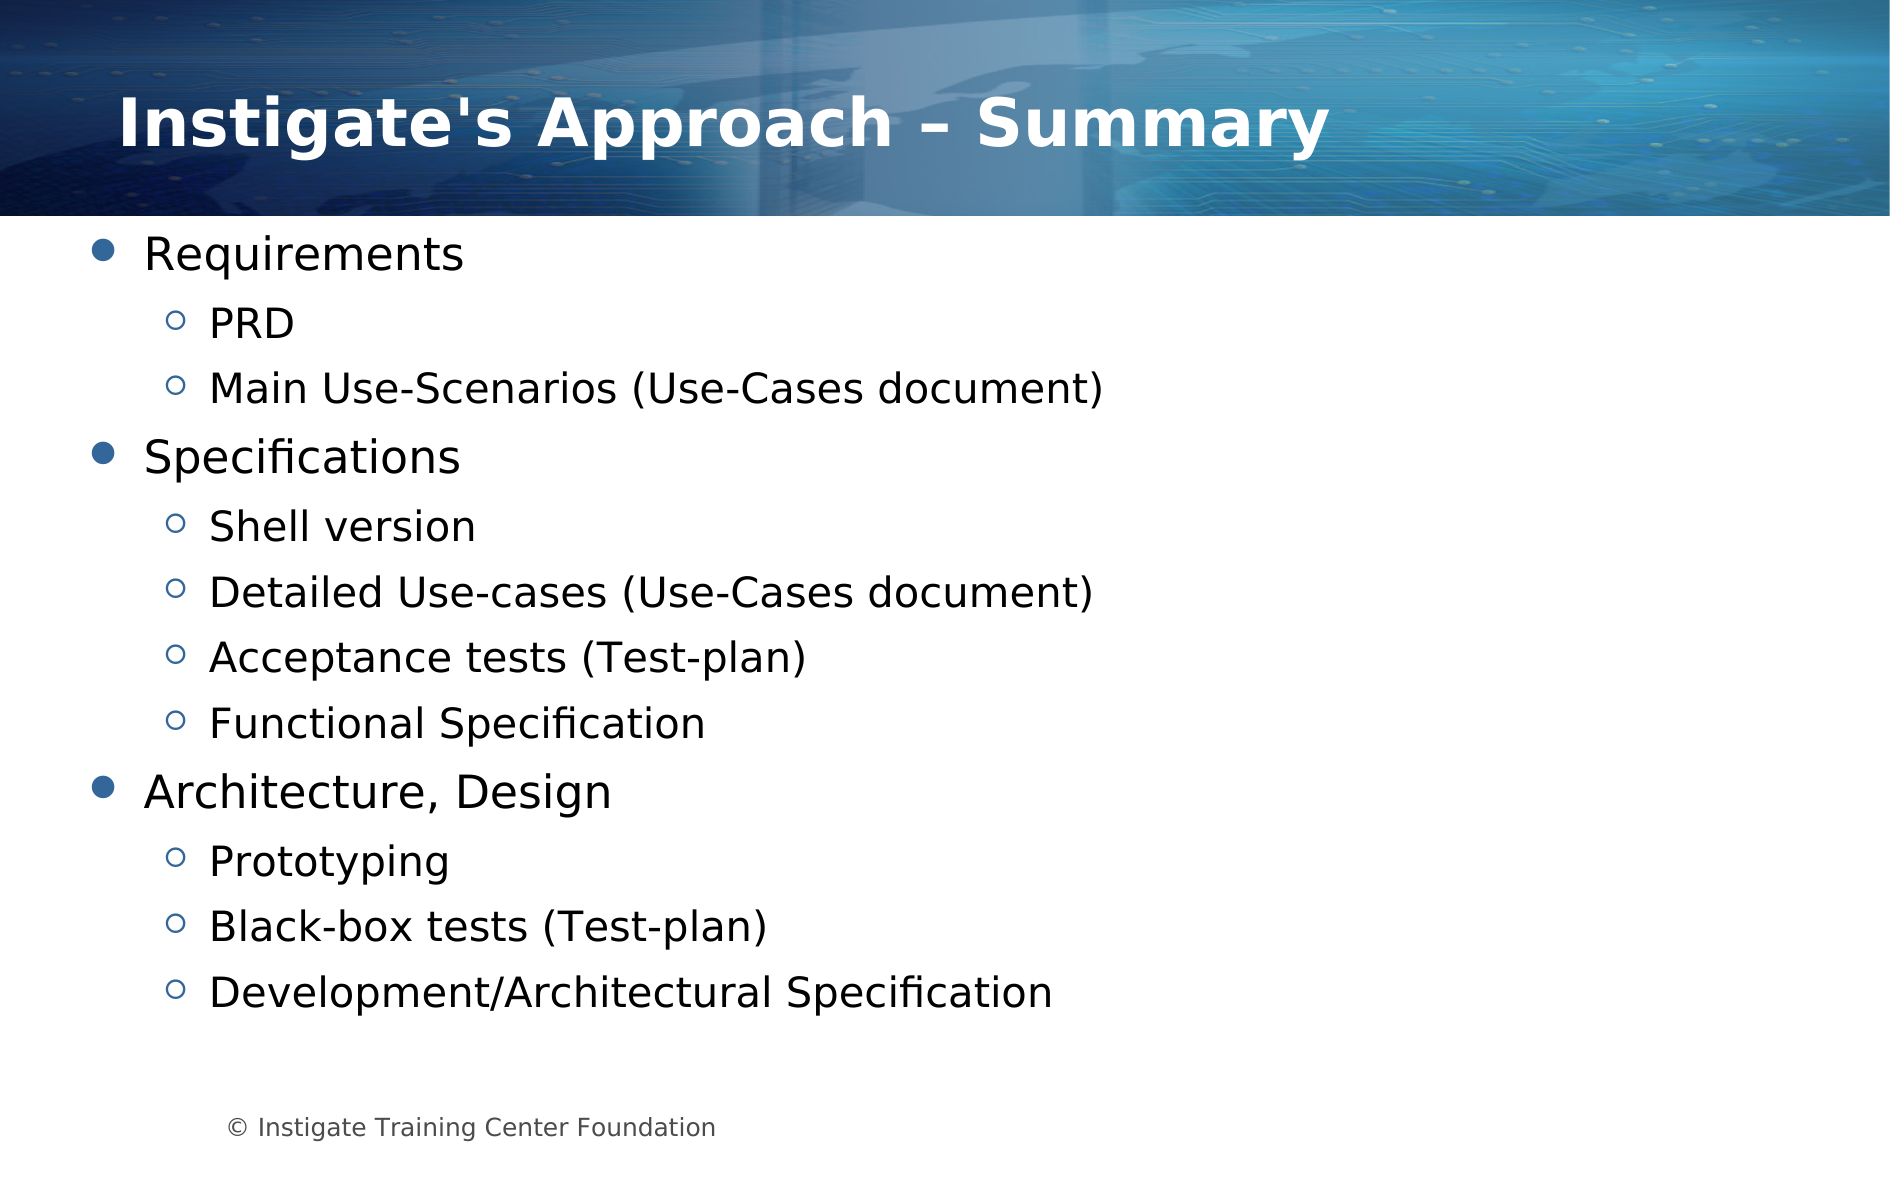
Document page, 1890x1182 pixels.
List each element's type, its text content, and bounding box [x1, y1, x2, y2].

picture [0, 0, 1890, 216]
list Requirements PRD Main Use-Scenarios (Use-Cases document) Specifications Shell version Detailed Use-cases (Use-Cases document) Acceptance tests (Test-plan) Functional Specification Architecture, Design Prototyping Black-box tests (Test-plan) Development/Architectural Specification [88, 228, 1788, 1023]
title Instigate's Approach – Summary [94, 47, 1793, 217]
